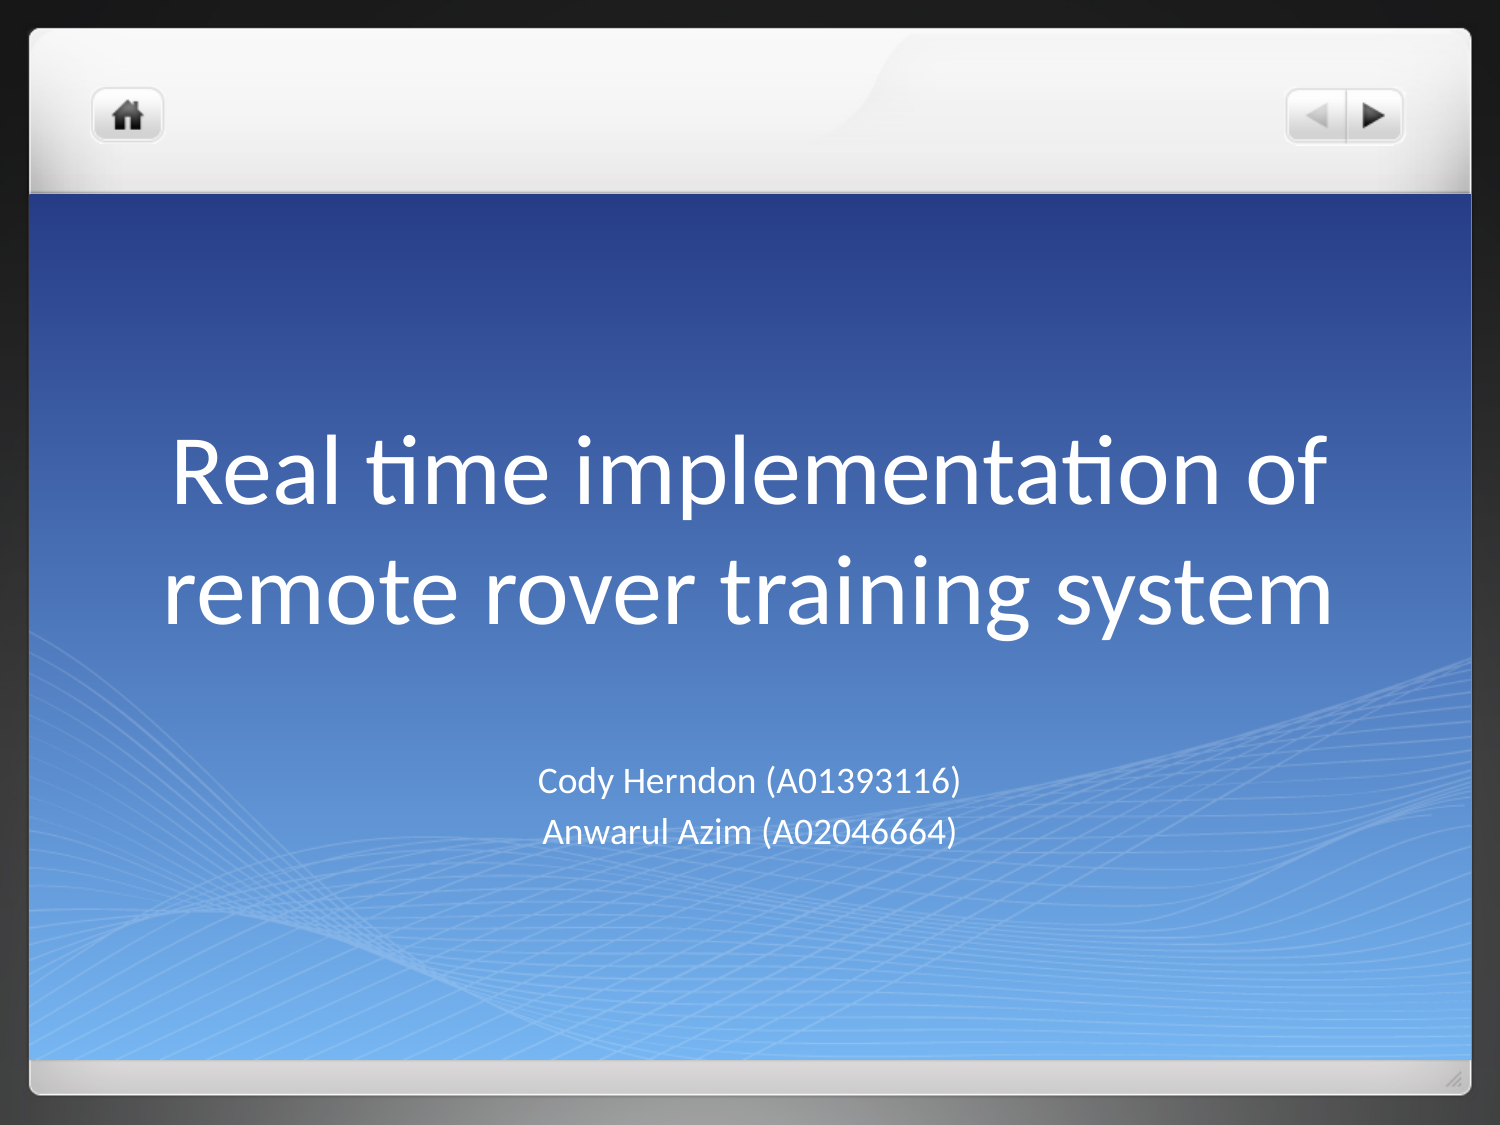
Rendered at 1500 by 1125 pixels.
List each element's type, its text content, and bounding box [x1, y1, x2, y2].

picture [0, 0, 1500, 1125]
subtitle Cody Herndon (A01393116) Anwarul Azim (A02046664) [68, 748, 1432, 873]
title Real time implementation of remote rover training system [68, 386, 1432, 652]
